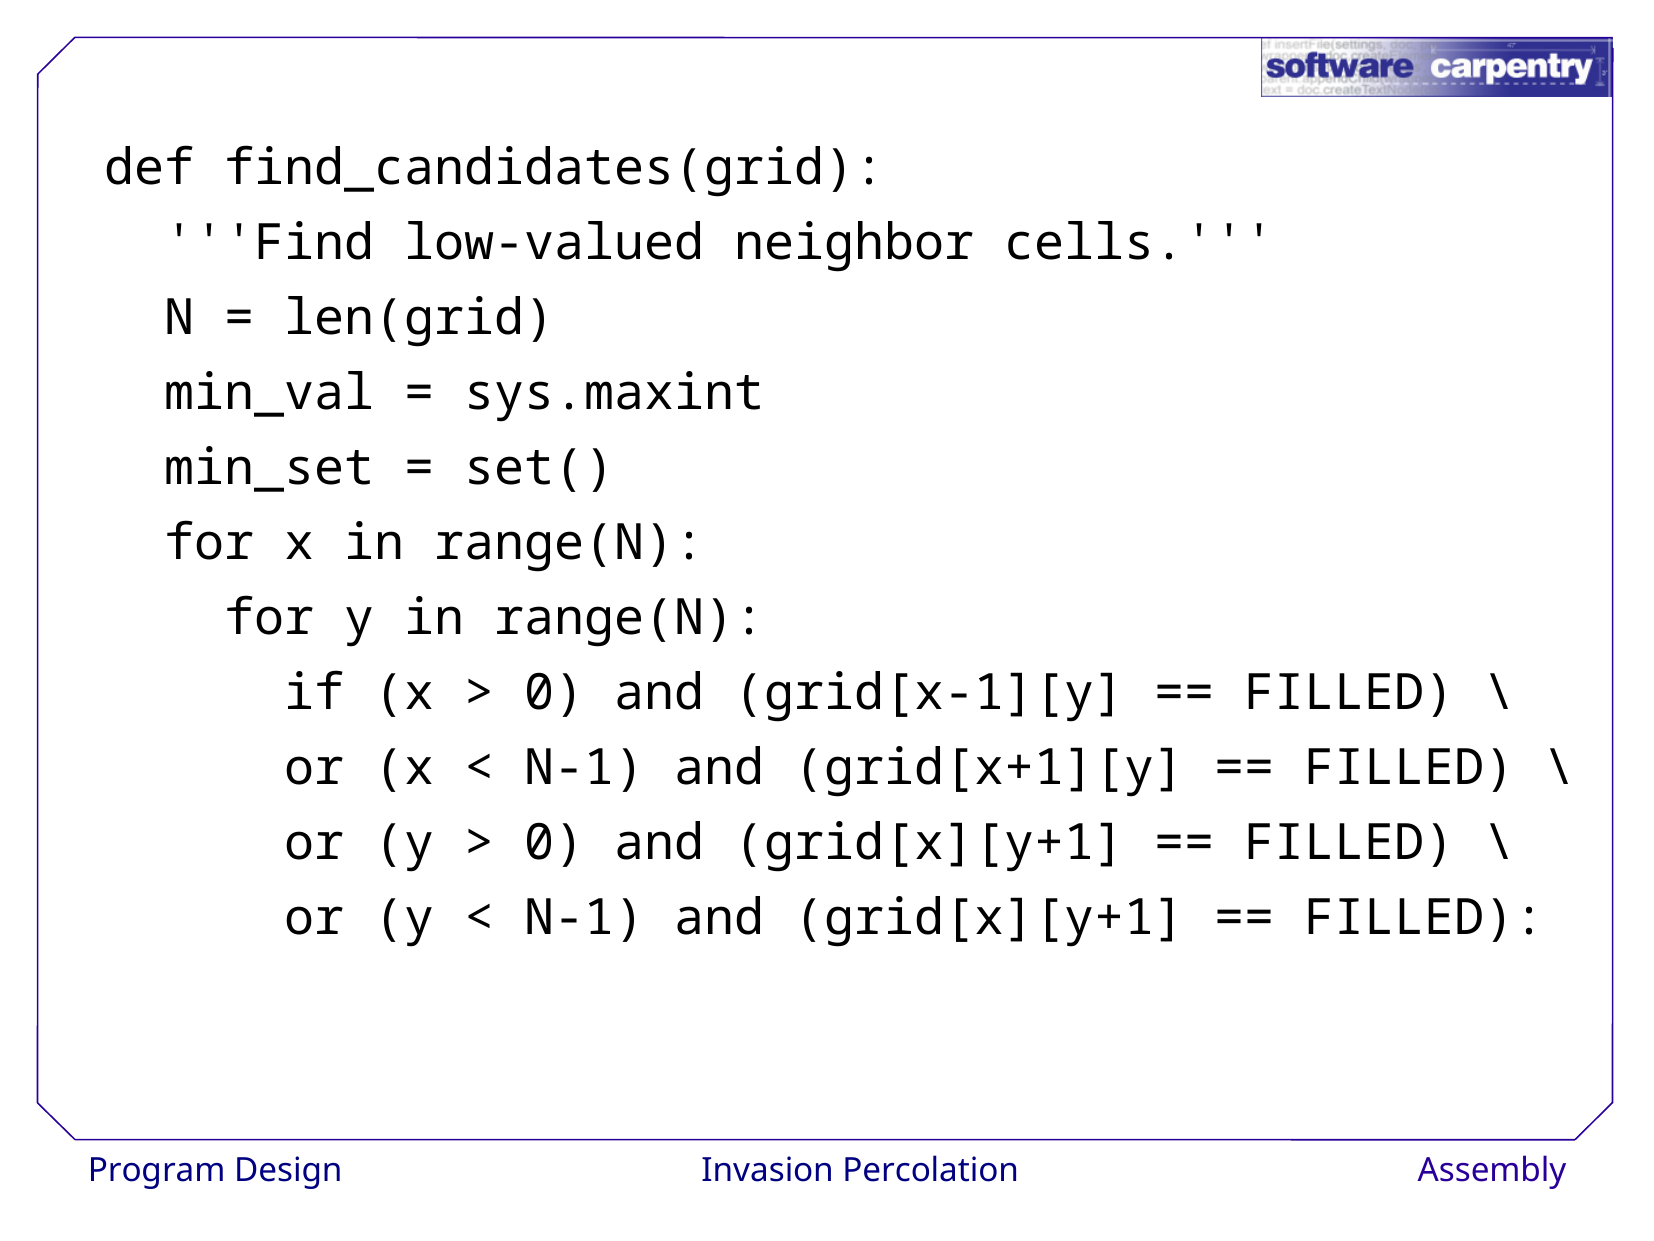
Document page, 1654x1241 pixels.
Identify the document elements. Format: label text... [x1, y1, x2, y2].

picture [1261, 39, 1613, 97]
text_box def find_candidates(grid): '''Find low-valued neighbor cells.''' N = len(grid) min_val = sys.maxint min_set = set() for x in range(N): for y in range(N): if (x > 0) and (grid[x-1][y] == FILLED) \ or (x < N-1) and (grid[x+1][y] == FILLED) \ or (y > 0) and (grid[x][y+1] == FILLED) \ or (y < N-1) and (grid[x][y+1] == FILLED): [89, 112, 1508, 1055]
